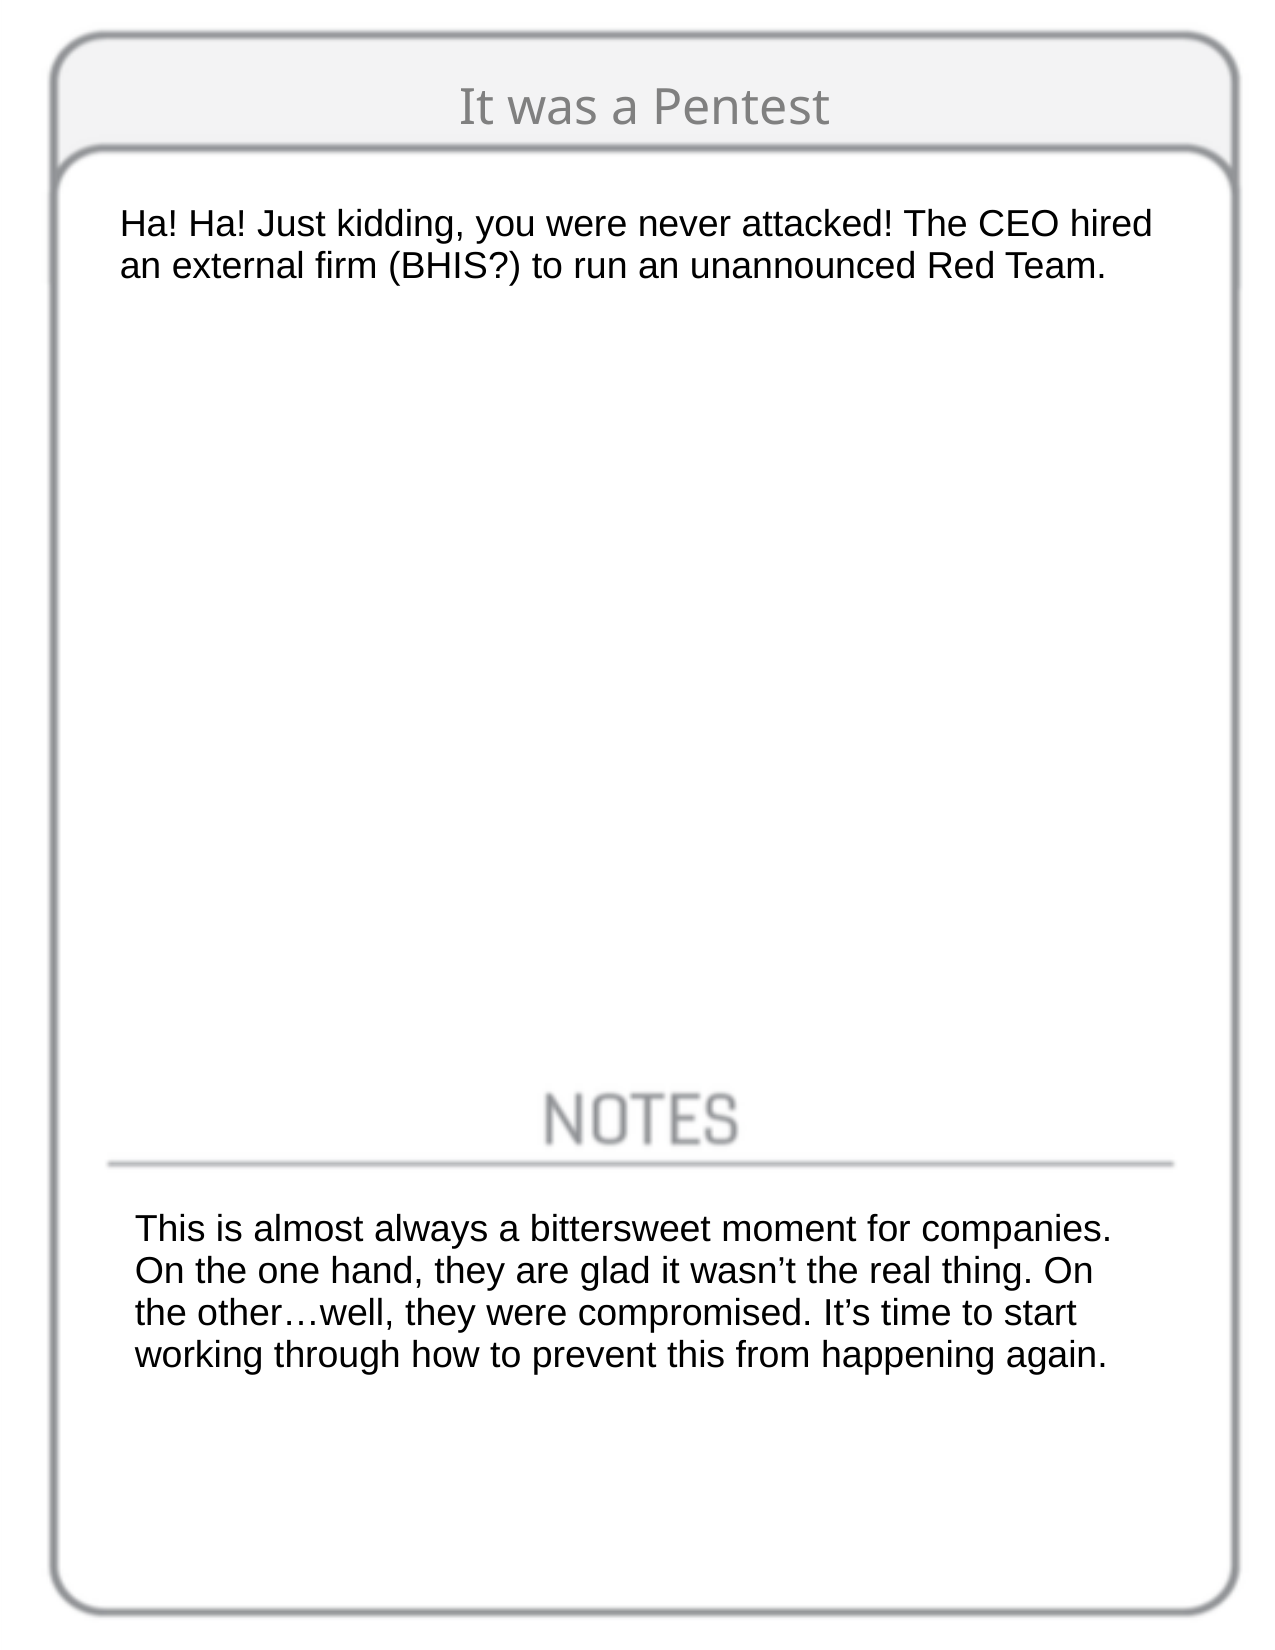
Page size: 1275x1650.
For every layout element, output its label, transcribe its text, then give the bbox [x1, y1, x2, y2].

text_box It was a Pentest [89, 54, 1200, 156]
text_box This is almost always a bittersweet moment for companies. On the one hand, they are glad it wasn’t the real thing. On the other…well, they were compromised. It’s time to start working through how to prevent this from happening again. [119, 1199, 1170, 1383]
picture [0, 0, 1275, 1650]
text_box Ha! Ha! Just kidding, you were never attacked! The CEO hired an external firm (BHIS?) to run an unannounced Red Team. [104, 194, 1185, 294]
